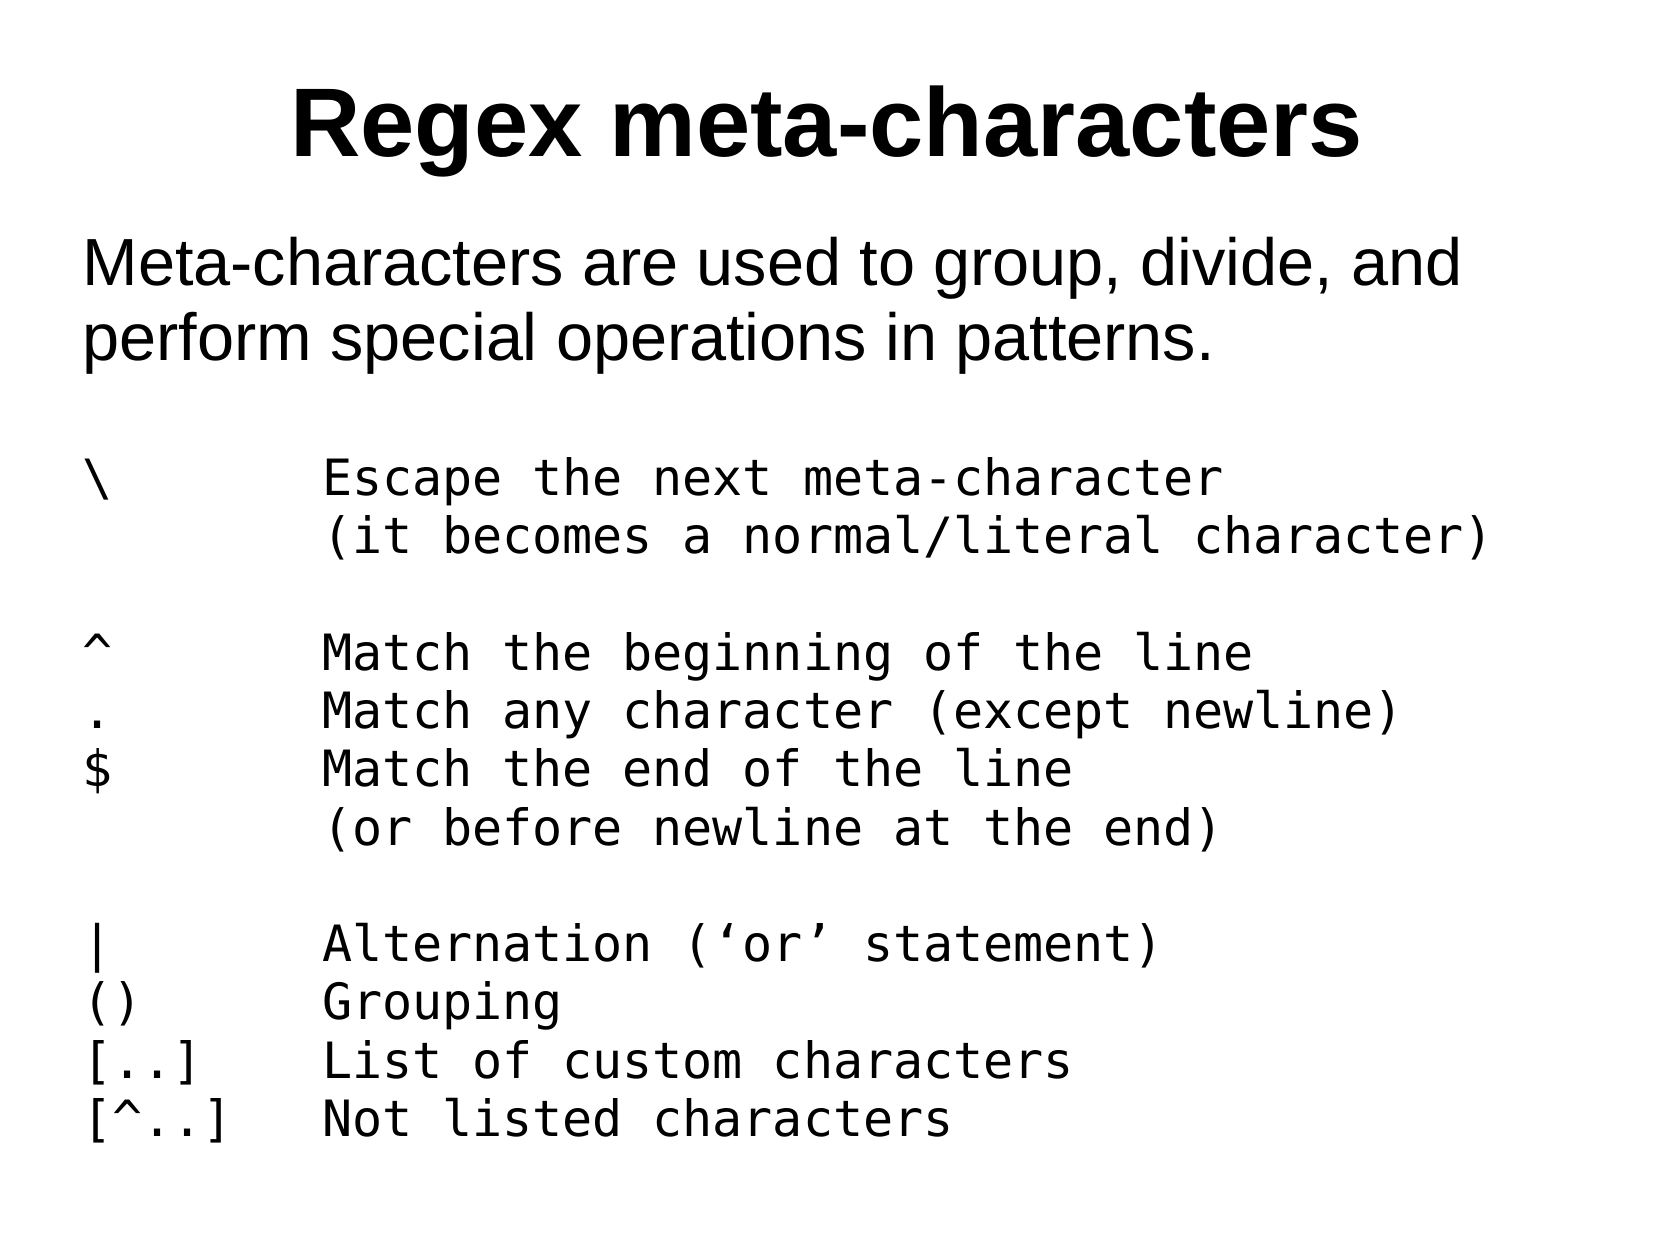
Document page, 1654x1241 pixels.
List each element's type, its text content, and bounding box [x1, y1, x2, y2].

title Regex meta-characters [82, 49, 1571, 196]
list Meta-characters are used to group, divide, and perform special operations in patterns. \ Escape the next meta-character (it becomes a normal/literal character) ^ Match the beginning of the line . Match any character (except newline) $ Match the end of the line (or before newline at the end) | Alternation (‘or’ statement) () Grouping [..] List of custom characters [^..] Not listed characters [82, 225, 1538, 1186]
